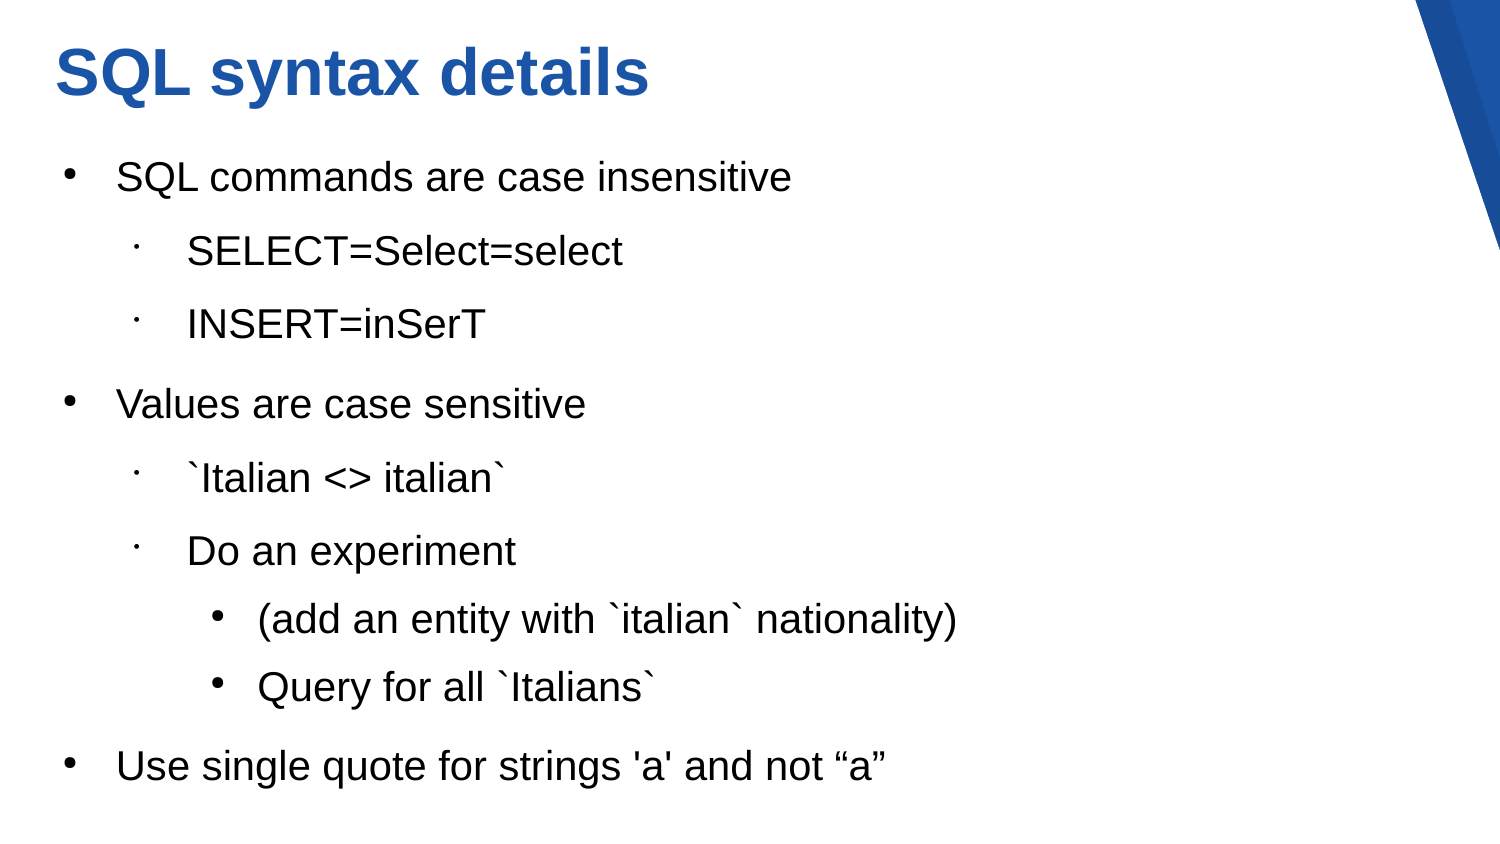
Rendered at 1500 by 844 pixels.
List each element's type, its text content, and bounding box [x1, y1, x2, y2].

title SQL syntax details [40, 56, 1231, 124]
list SQL commands are case insensitive SELECT=Select=select INSERT=inSerT Values are case sensitive `Italian <> italian` Do an experiment (add an entity with `italian` nationality) Query for all `Italians` Use single quote for strings 'a' and not “a” [30, 135, 1443, 410]
